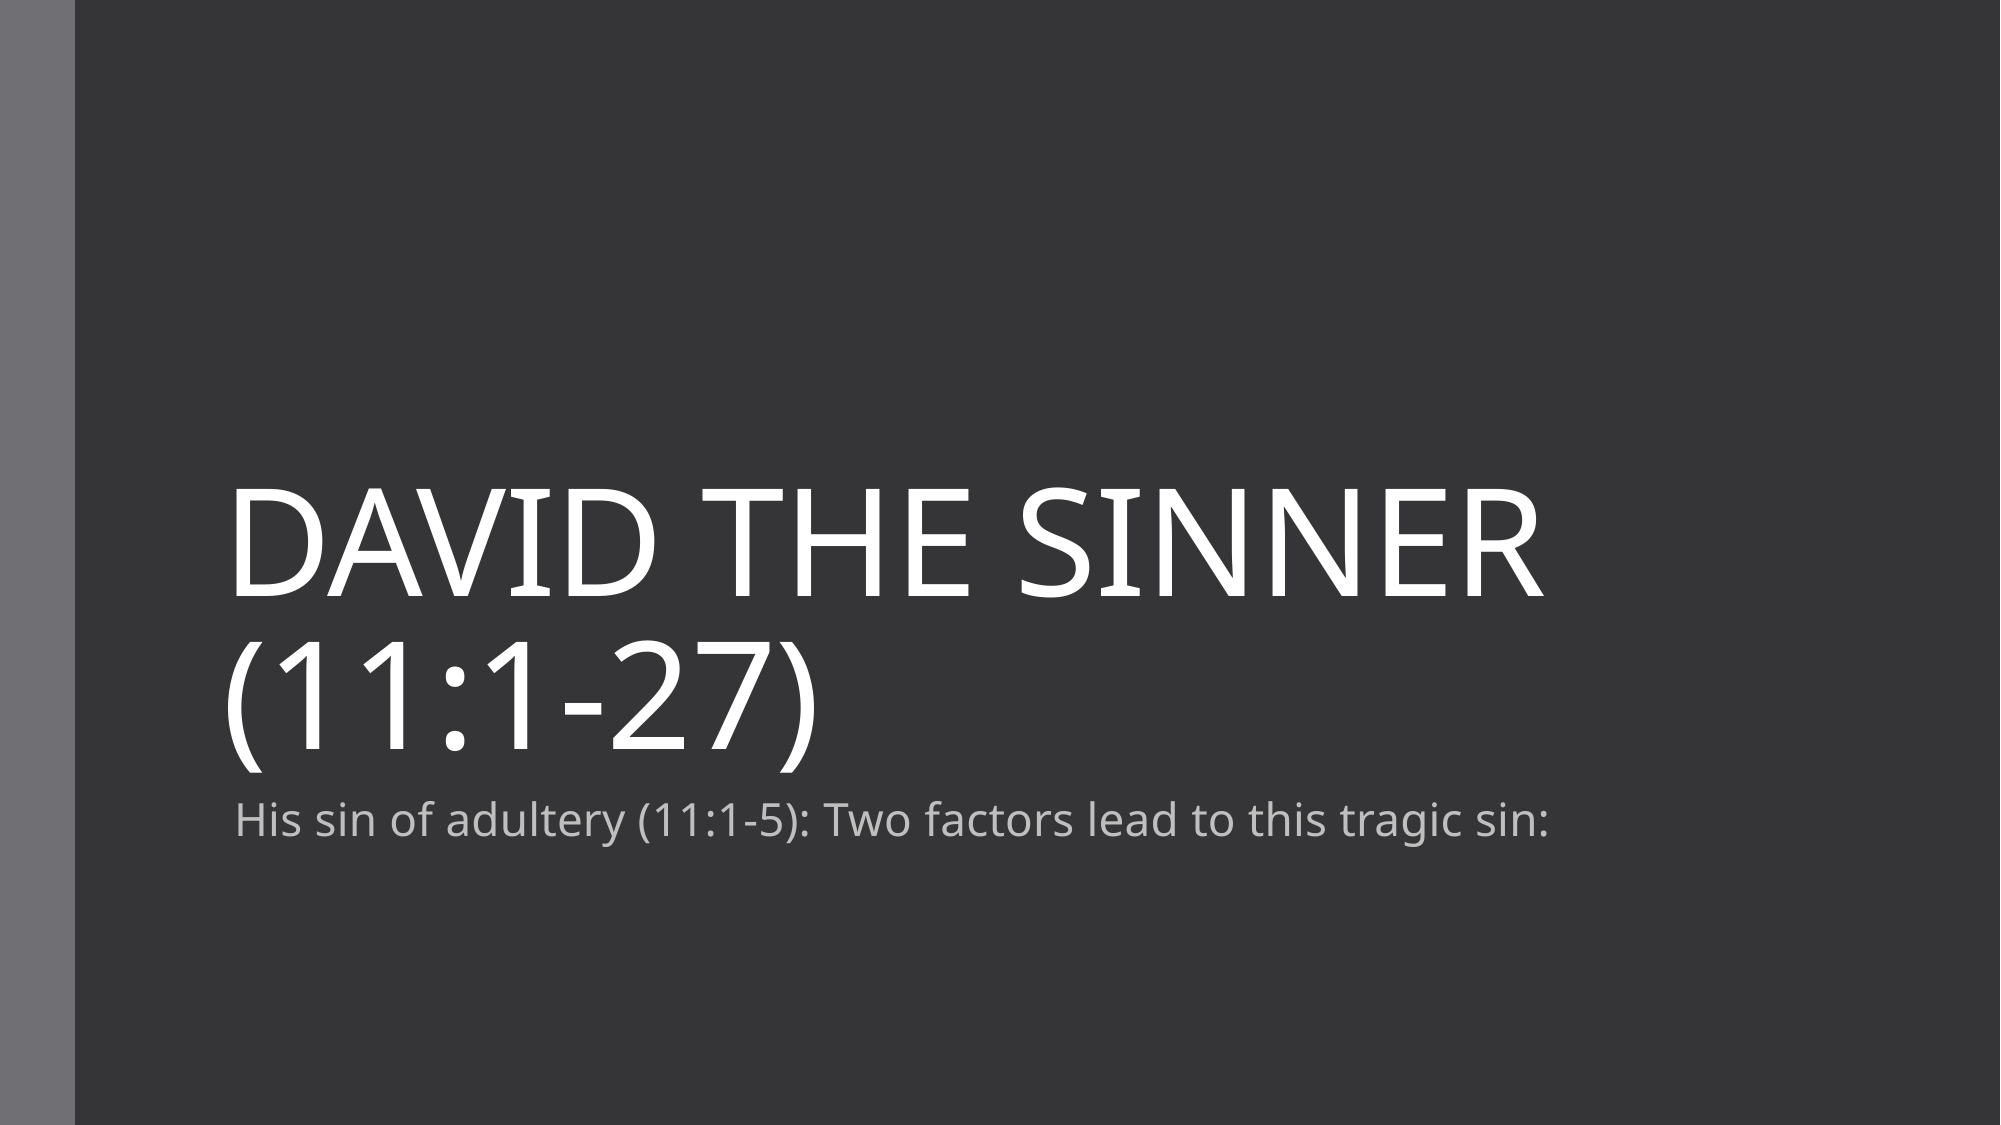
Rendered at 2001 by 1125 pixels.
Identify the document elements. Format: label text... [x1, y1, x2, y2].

title DAVID THE SINNER (11:1-27) [206, 124, 1752, 787]
subtitle His sin of adultery (11:1-5): Two factors lead to this tragic sin: [206, 787, 1752, 1066]
